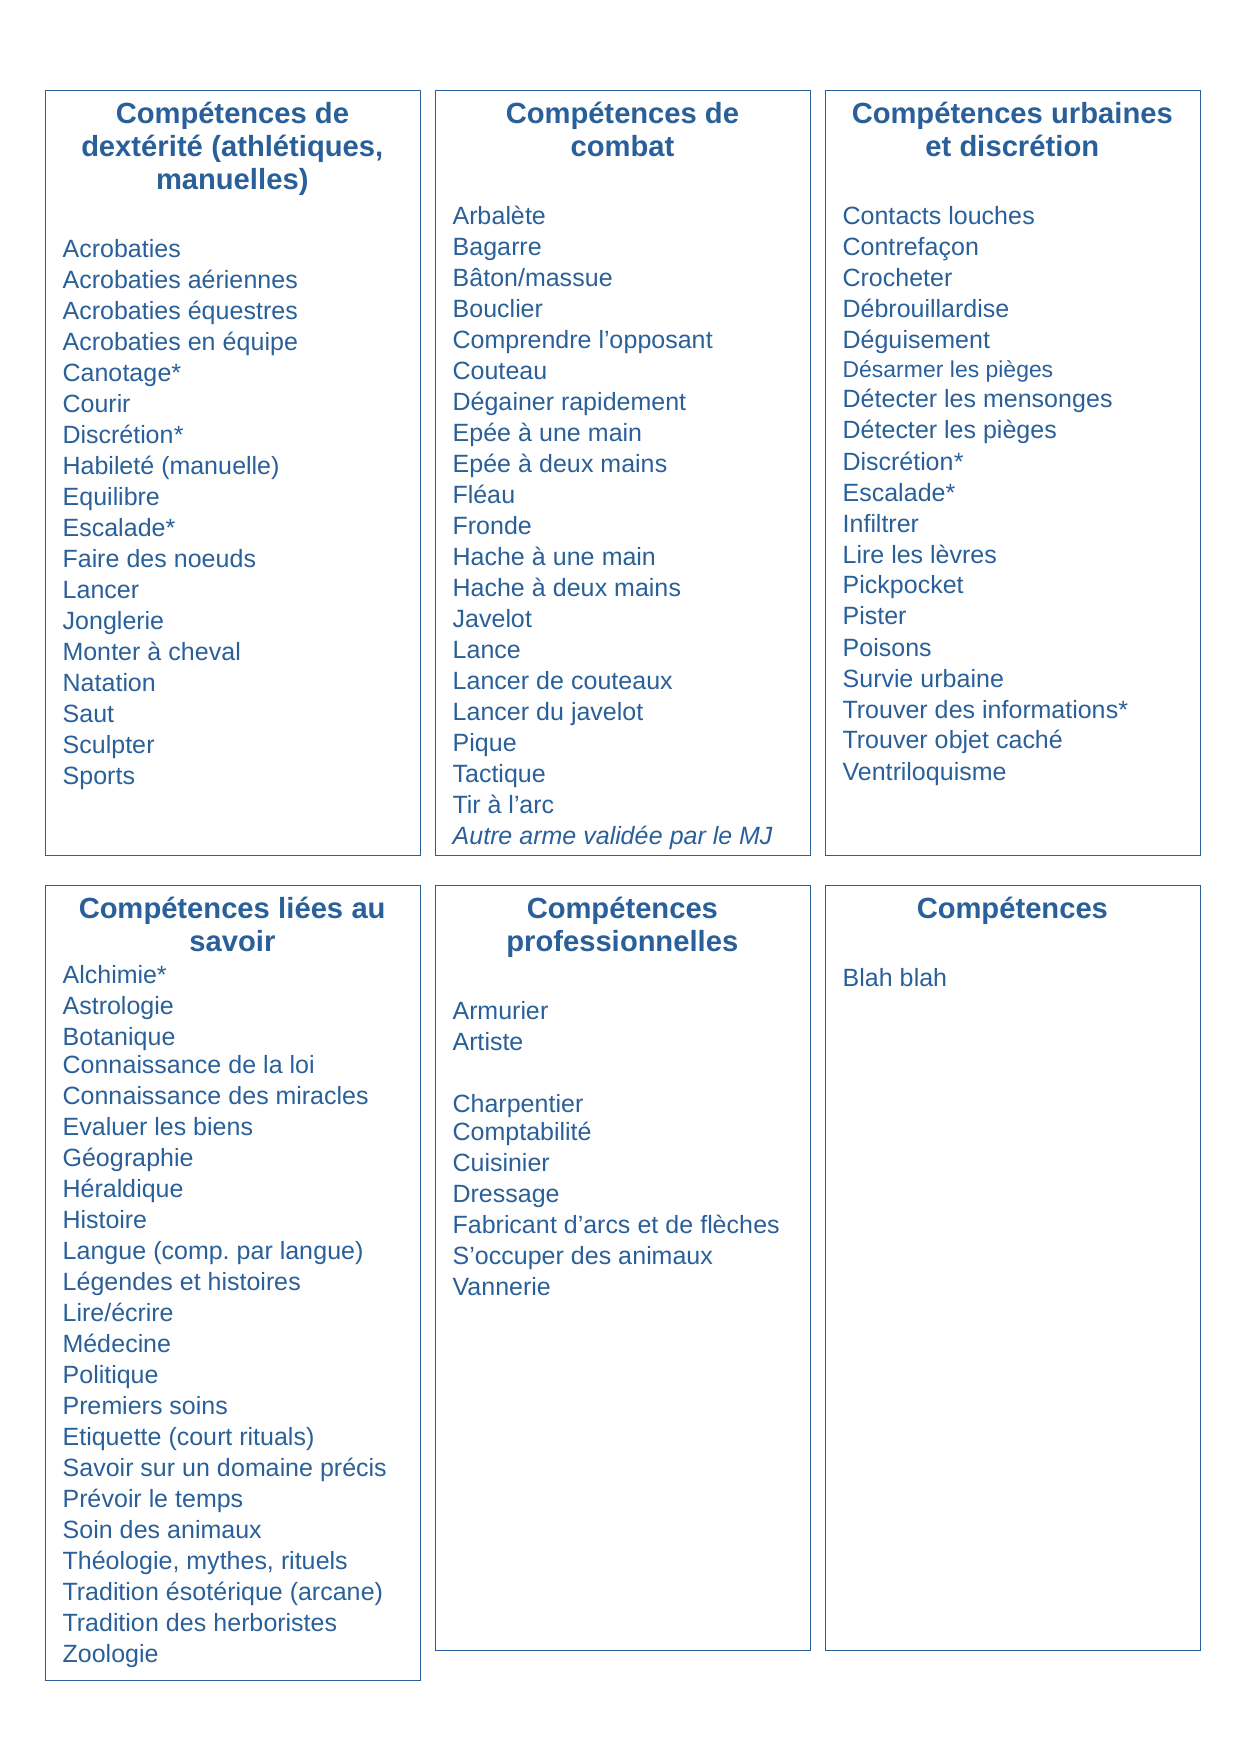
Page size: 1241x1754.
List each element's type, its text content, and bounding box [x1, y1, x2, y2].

text_box Compétences liées au savoir Alchimie* Astrologie Botanique Connaissance de la loi Connaissance des miracles Evaluer les biens Géographie Héraldique Histoire Langue (comp. par langue) Légendes et histoires Lire/écrire Médecine Politique Premiers soins Etiquette (court rituals) Savoir sur un domaine précis Prévoir le temps Soin des animaux Théologie, mythes, rituels Tradition ésotérique (arcane) Tradition des herboristes Zoologie [45, 885, 421, 1681]
text_box Compétences professionnelles Armurier Artiste Charpentier Comptabilité Cuisinier Dressage Fabricant d’arcs et de flèches S’occuper des animaux Vannerie [435, 885, 811, 1651]
text_box Compétences urbaines et discrétion Contacts louches Contrefaçon Crocheter Débrouillardise Déguisement Désarmer les pièges Détecter les mensonges Détecter les pièges Discrétion* Escalade* Infiltrer Lire les lèvres Pickpocket Pister Poisons Survie urbaine Trouver des informations* Trouver objet caché Ventriloquisme [825, 90, 1201, 856]
text_box Compétences de combat Arbalète Bagarre Bâton/massue Bouclier Comprendre l’opposant Couteau Dégainer rapidement Epée à une main Epée à deux mains Fléau Fronde Hache à une main Hache à deux mains Javelot Lance Lancer de couteaux Lancer du javelot Pique Tactique Tir à l’arc Autre arme validée par le MJ [435, 90, 811, 856]
text_box Compétences de dextérité (athlétiques, manuelles) Acrobaties Acrobaties aériennes Acrobaties équestres Acrobaties en équipe Canotage* Courir Discrétion* Habileté (manuelle) Equilibre Escalade* Faire des noeuds Lancer Jonglerie Monter à cheval Natation Saut Sculpter Sports [45, 90, 421, 856]
text_box Compétences Blah blah [825, 885, 1201, 1651]
